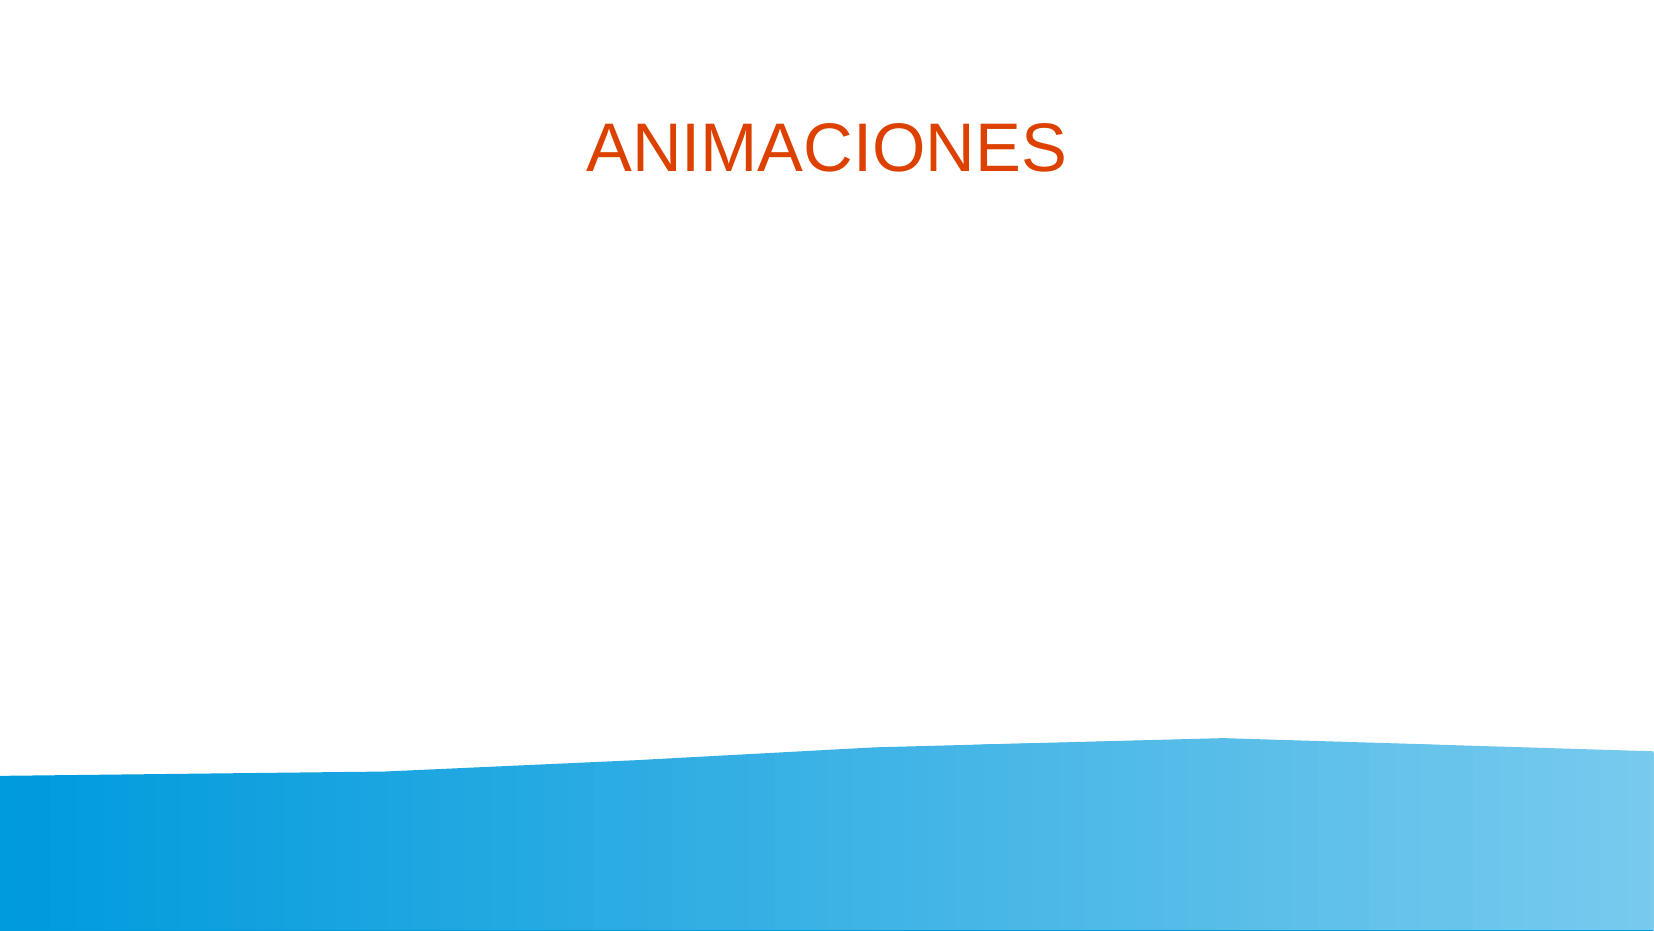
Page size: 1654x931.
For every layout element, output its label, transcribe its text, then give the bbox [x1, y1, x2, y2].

title ANIMACIONES [88, 59, 1565, 237]
